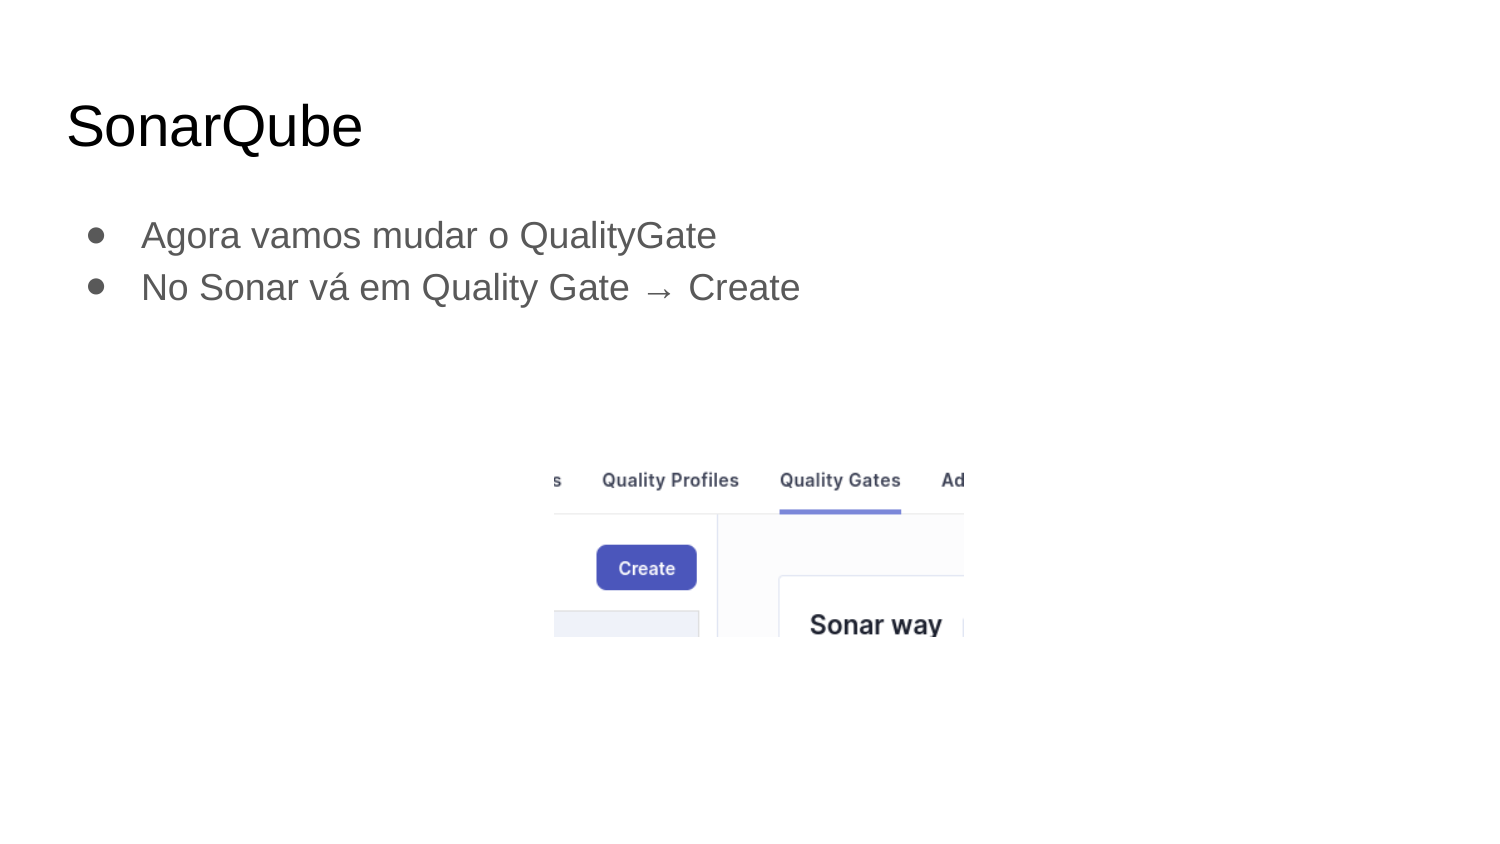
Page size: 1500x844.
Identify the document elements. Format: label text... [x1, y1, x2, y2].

picture [554, 454, 964, 637]
title SonarQube [51, 72, 1449, 167]
list Agora vamos mudar o QualityGate No Sonar vá em Quality Gate → Create [51, 189, 1489, 750]
